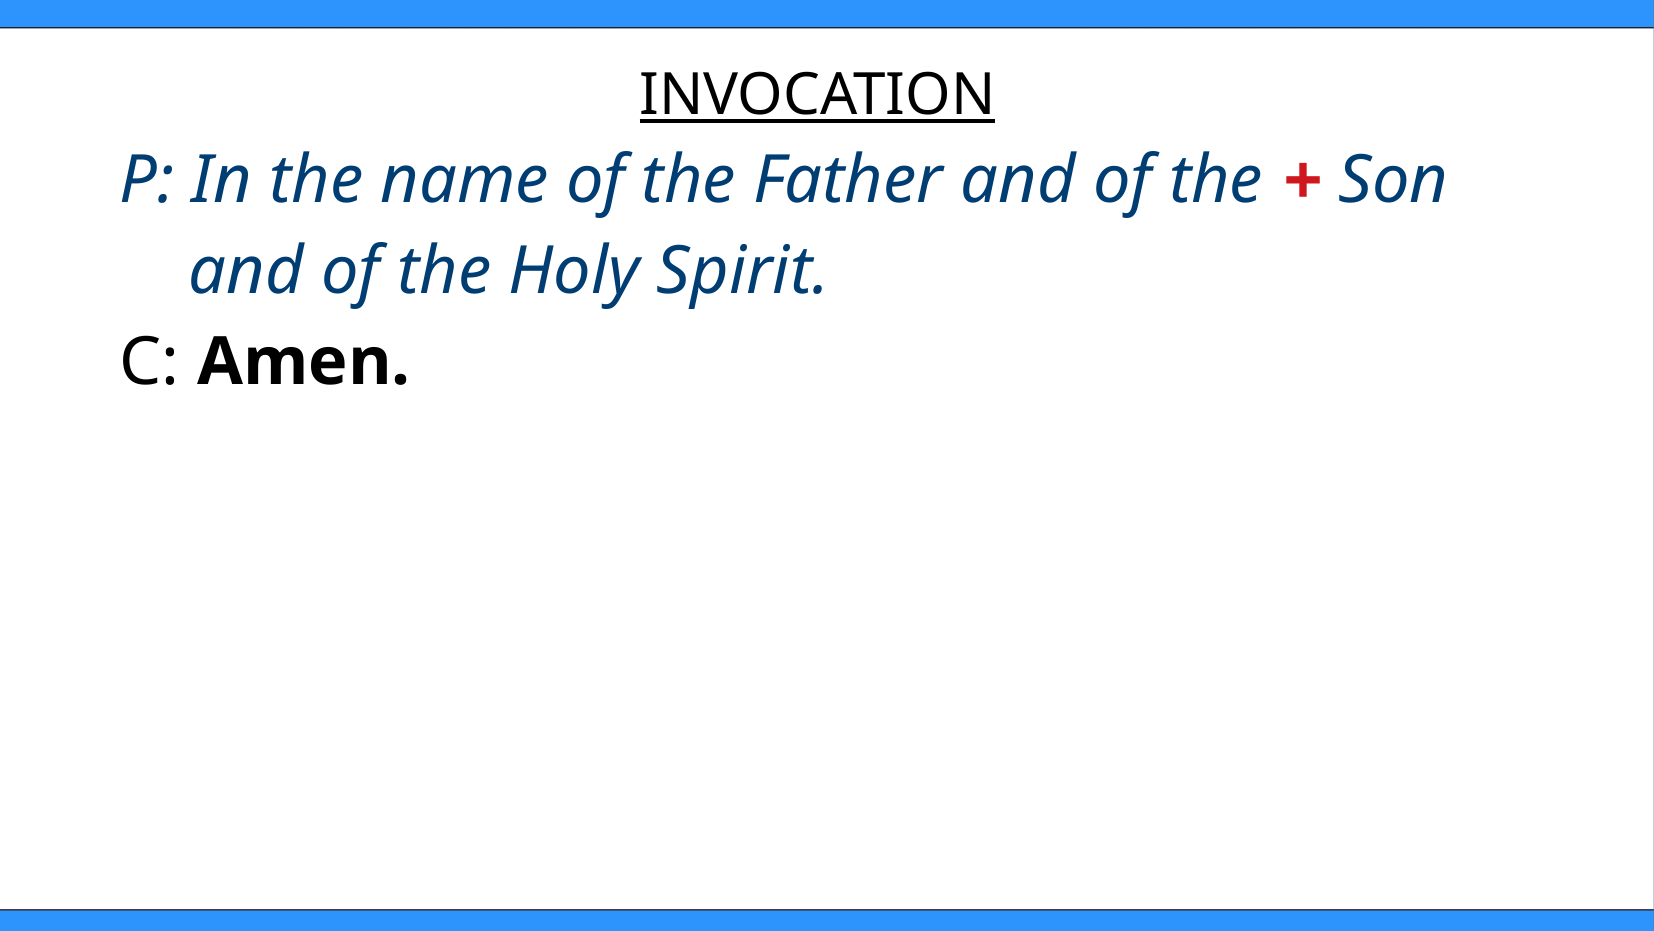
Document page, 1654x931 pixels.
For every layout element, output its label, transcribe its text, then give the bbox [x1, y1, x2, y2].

text_box INVOCATION P: In the name of the Father and of the + Son and of the Holy Spirit. C: Amen. [105, 45, 1531, 493]
picture [0, 0, 1654, 931]
